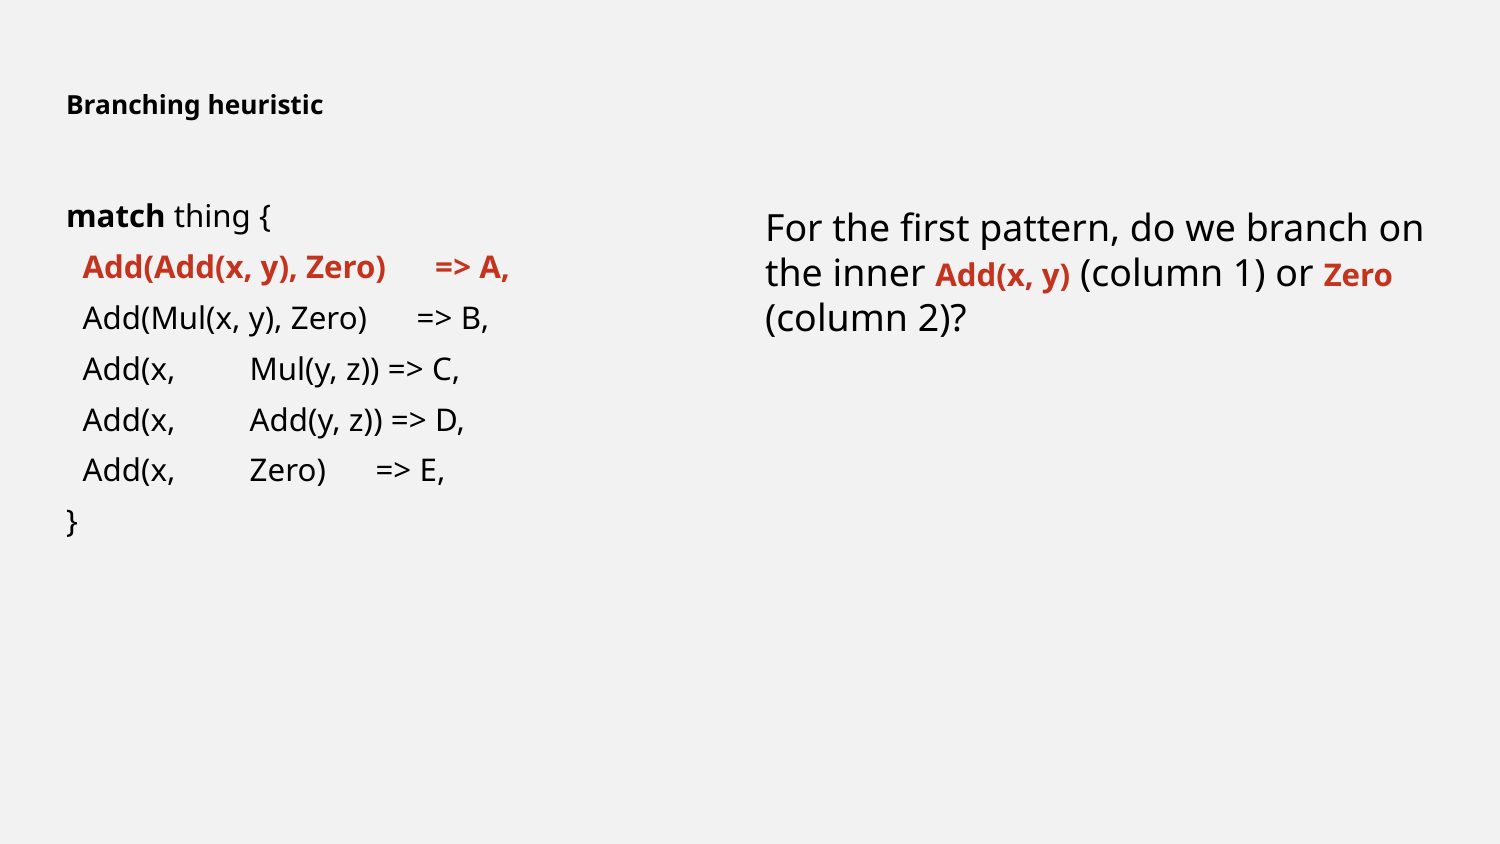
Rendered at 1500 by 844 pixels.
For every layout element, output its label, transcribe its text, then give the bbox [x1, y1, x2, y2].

title Branching heuristic [51, 72, 1449, 167]
list match thing { Add(Add(x, y), Zero) => A, Add(Mul(x, y), Zero) => B, Add(x, Mul(y, z)) => C, Add(x, Add(y, z)) => D, Add(x, Zero) => E, } [51, 189, 749, 750]
text_box For the first pattern, do we branch on the inner Add(x, y) (column 1) or Zero (column 2)? [749, 188, 1449, 750]
